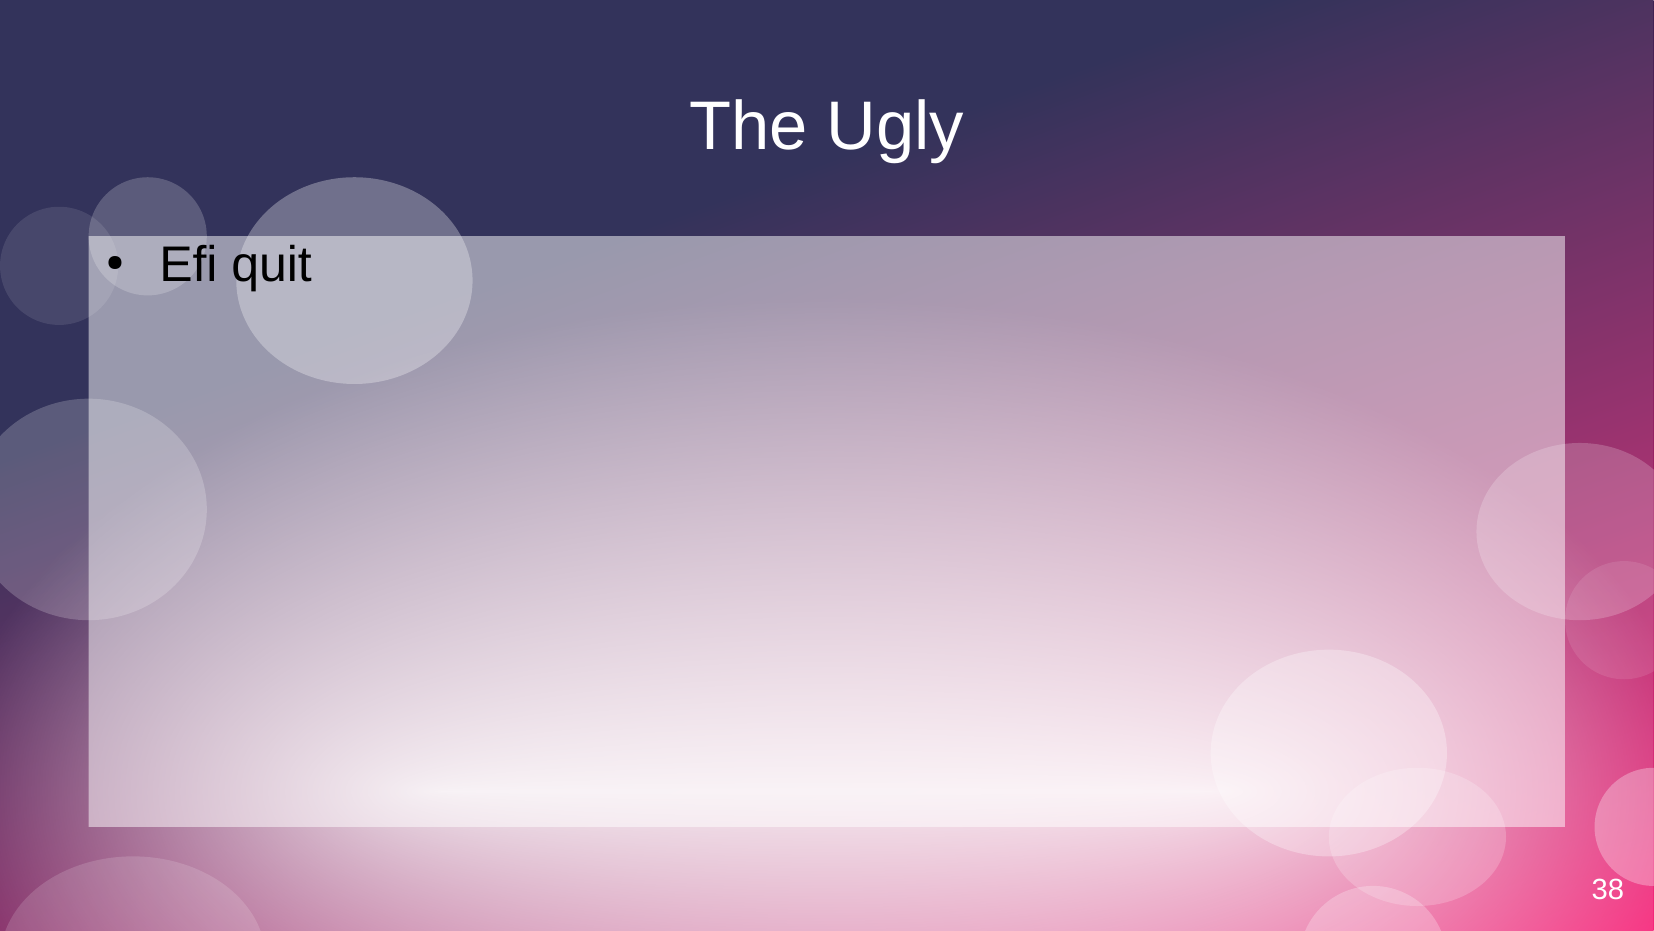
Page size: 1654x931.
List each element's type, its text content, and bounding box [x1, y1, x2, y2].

title The Ugly [88, 44, 1565, 207]
list Efi quit [88, 236, 1565, 827]
